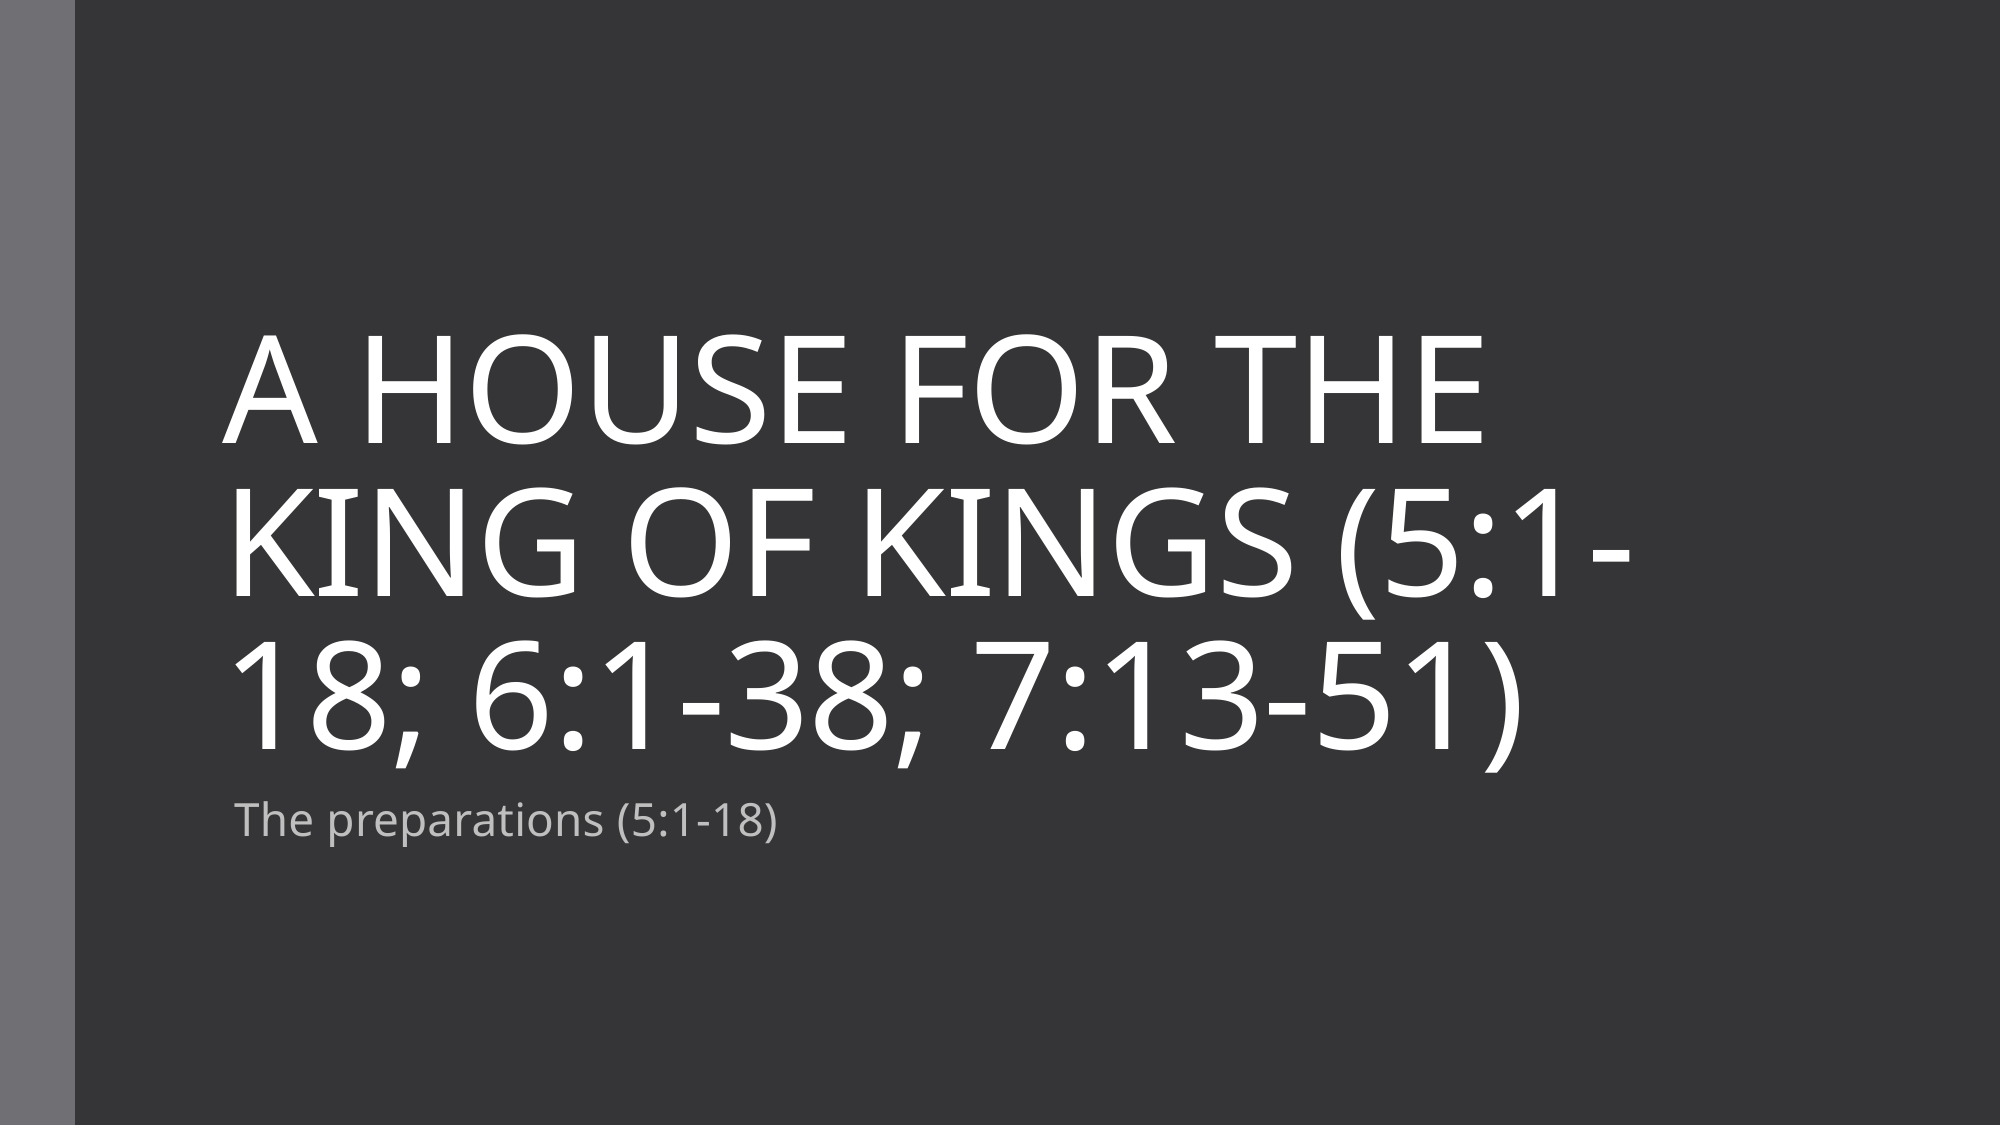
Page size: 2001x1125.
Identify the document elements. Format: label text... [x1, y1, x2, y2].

subtitle The preparations (5:1-18) [206, 787, 1752, 1066]
title A HOUSE FOR THE KING OF KINGS (5:1-18; 6:1-38; 7:13-51) [206, 124, 1752, 787]
